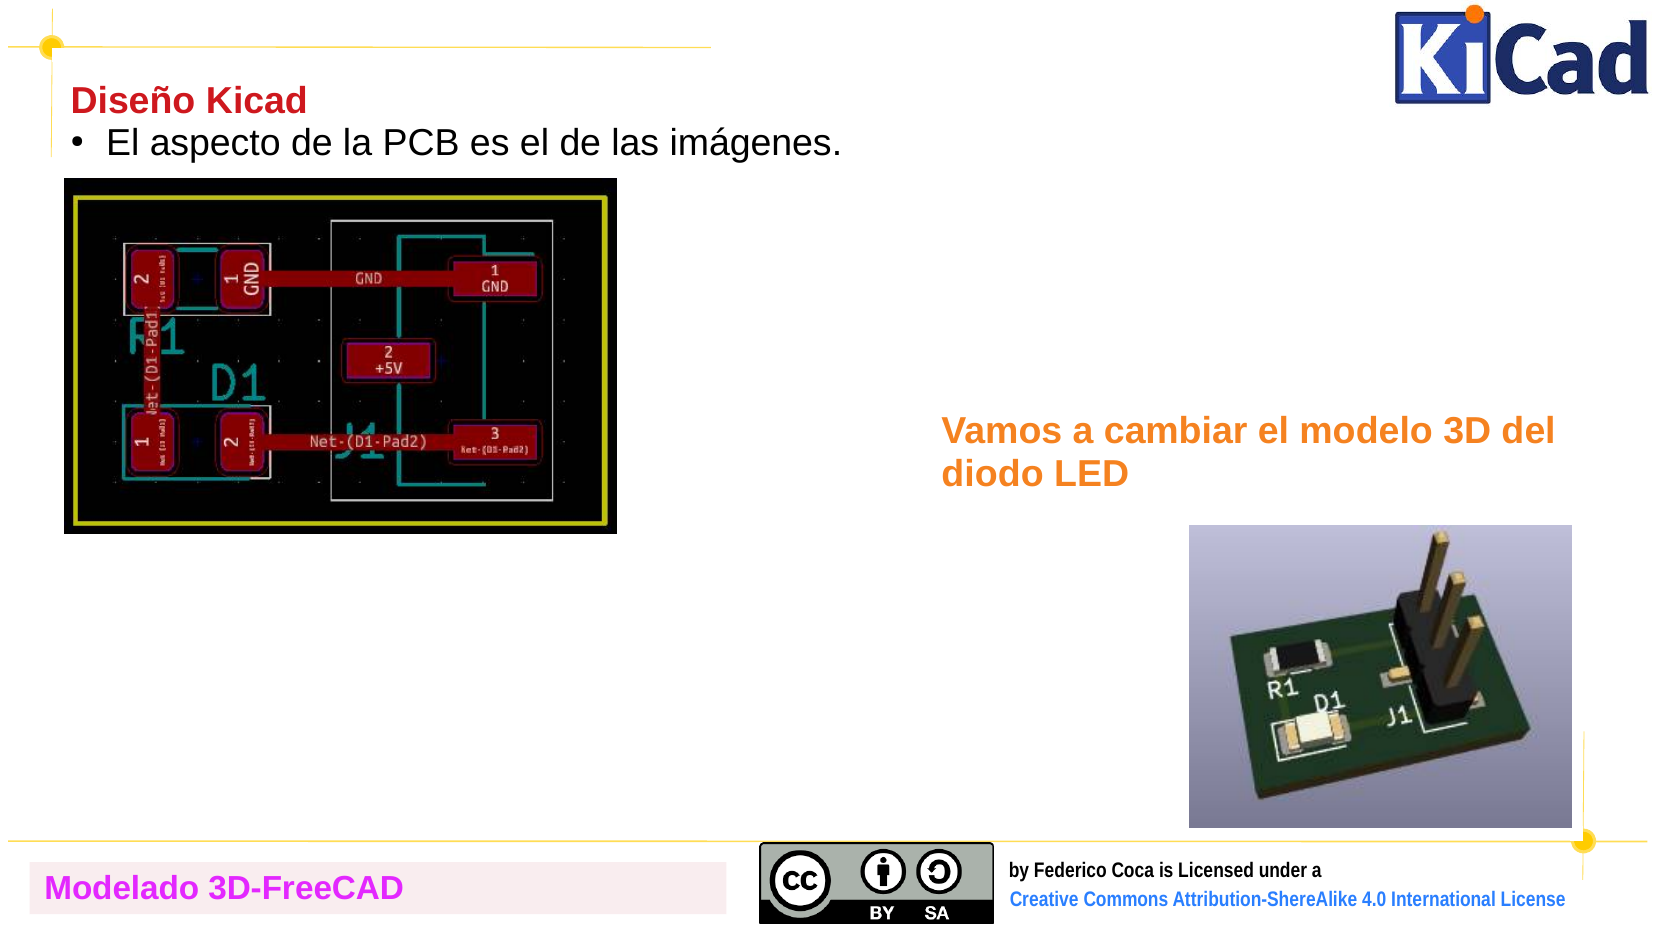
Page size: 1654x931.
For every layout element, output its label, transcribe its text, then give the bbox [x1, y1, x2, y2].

picture [1189, 525, 1572, 828]
picture [64, 178, 617, 534]
text_box Vamos a cambiar el modelo 3D del diodo LED [926, 402, 1613, 502]
text_box Diseño Kicad El aspecto de la PCB es el de las imágenes. [55, 72, 1580, 171]
picture [1389, 0, 1652, 107]
text_box Modelado 3D-FreeCAD [29, 862, 727, 915]
